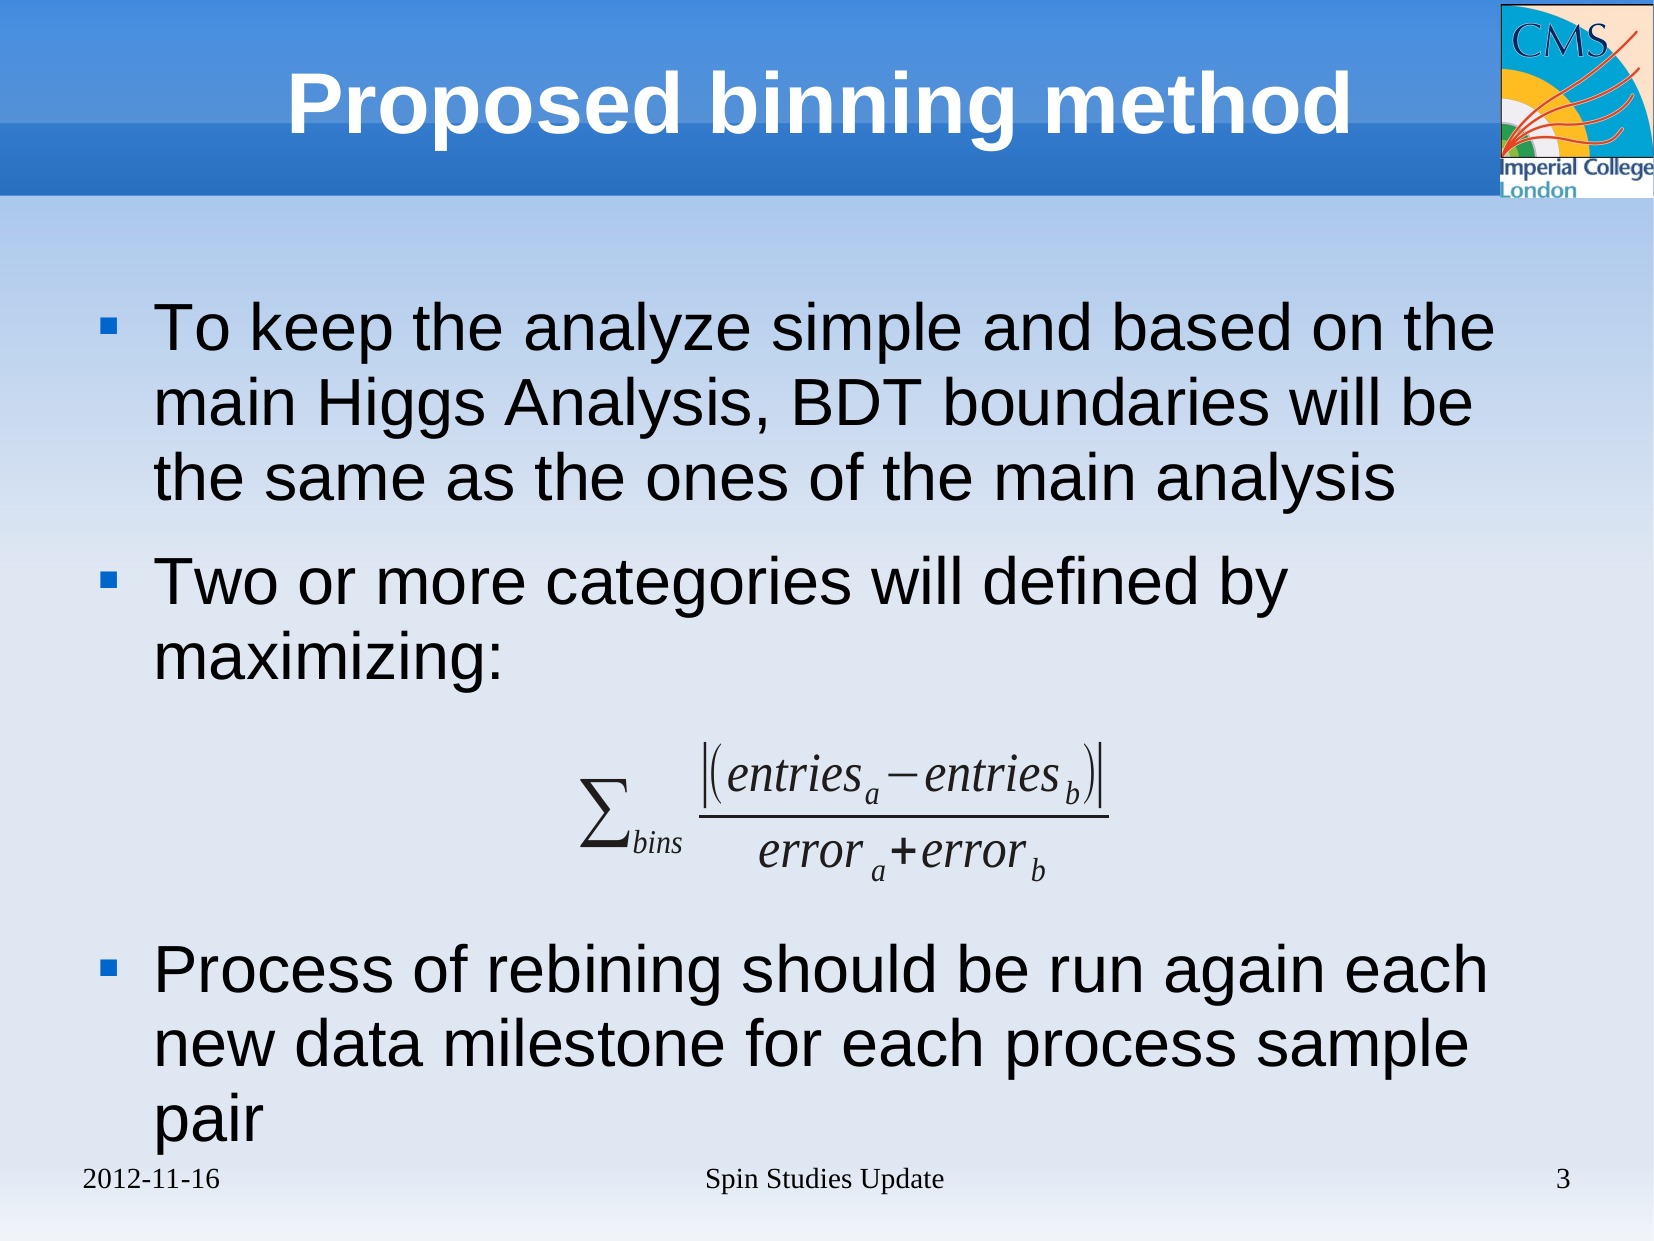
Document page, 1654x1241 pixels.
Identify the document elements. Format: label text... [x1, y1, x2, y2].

title Proposed binning method [76, 0, 1565, 208]
list To keep the analyze simple and based on the main Higgs Analysis, BDT boundaries will be the same as the ones of the main analysis Two or more categories will defined by maximizing: Process of rebining should be run again each new data milestone for each process sample pair [82, 290, 1571, 1157]
chart [563, 738, 1124, 889]
picture [0, 0, 1654, 1241]
